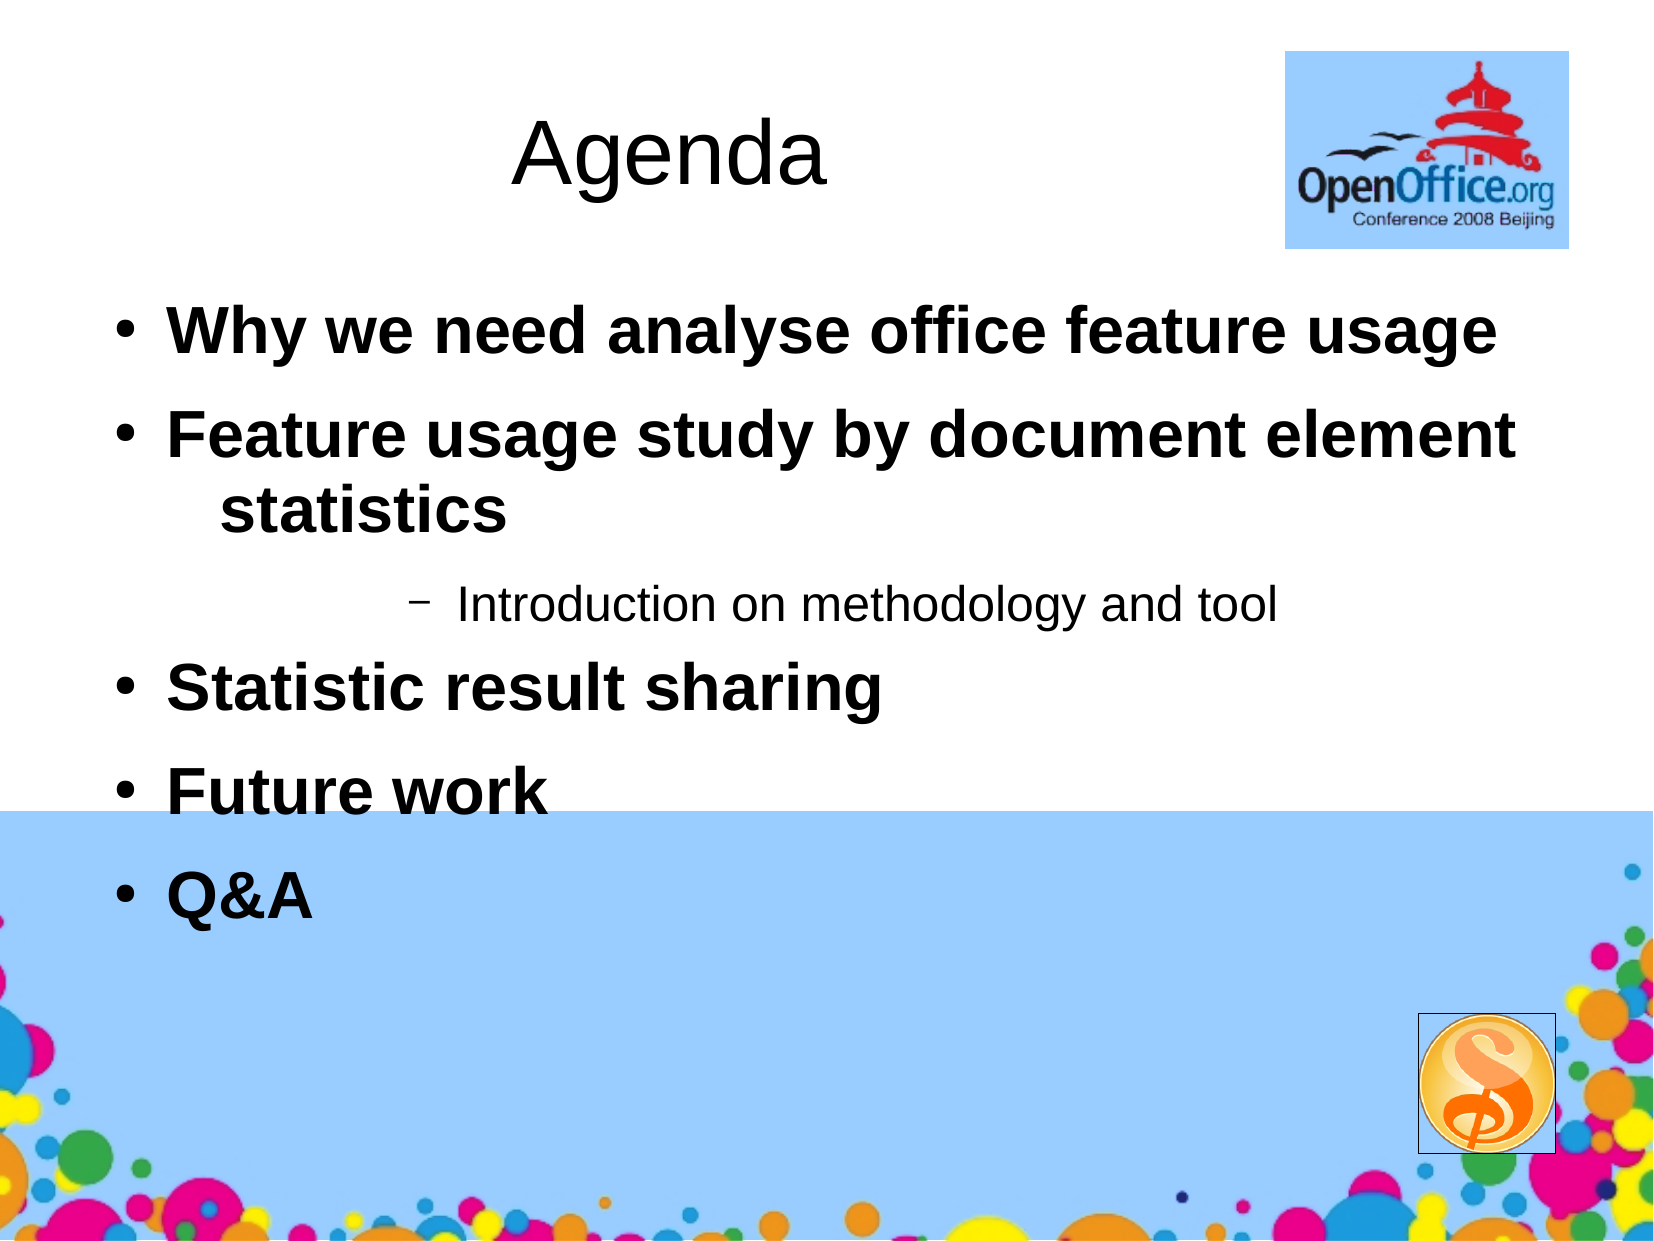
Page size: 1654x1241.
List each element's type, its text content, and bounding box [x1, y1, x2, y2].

picture [1285, 51, 1569, 250]
title Agenda [82, 49, 1258, 257]
list Why we need analyse office feature usage Feature usage study by document element statistics Introduction on methodology and tool Statistic result sharing Future work Q&A [78, 292, 1567, 1112]
picture [0, 810, 1654, 1241]
picture [1419, 1112, 1555, 1153]
